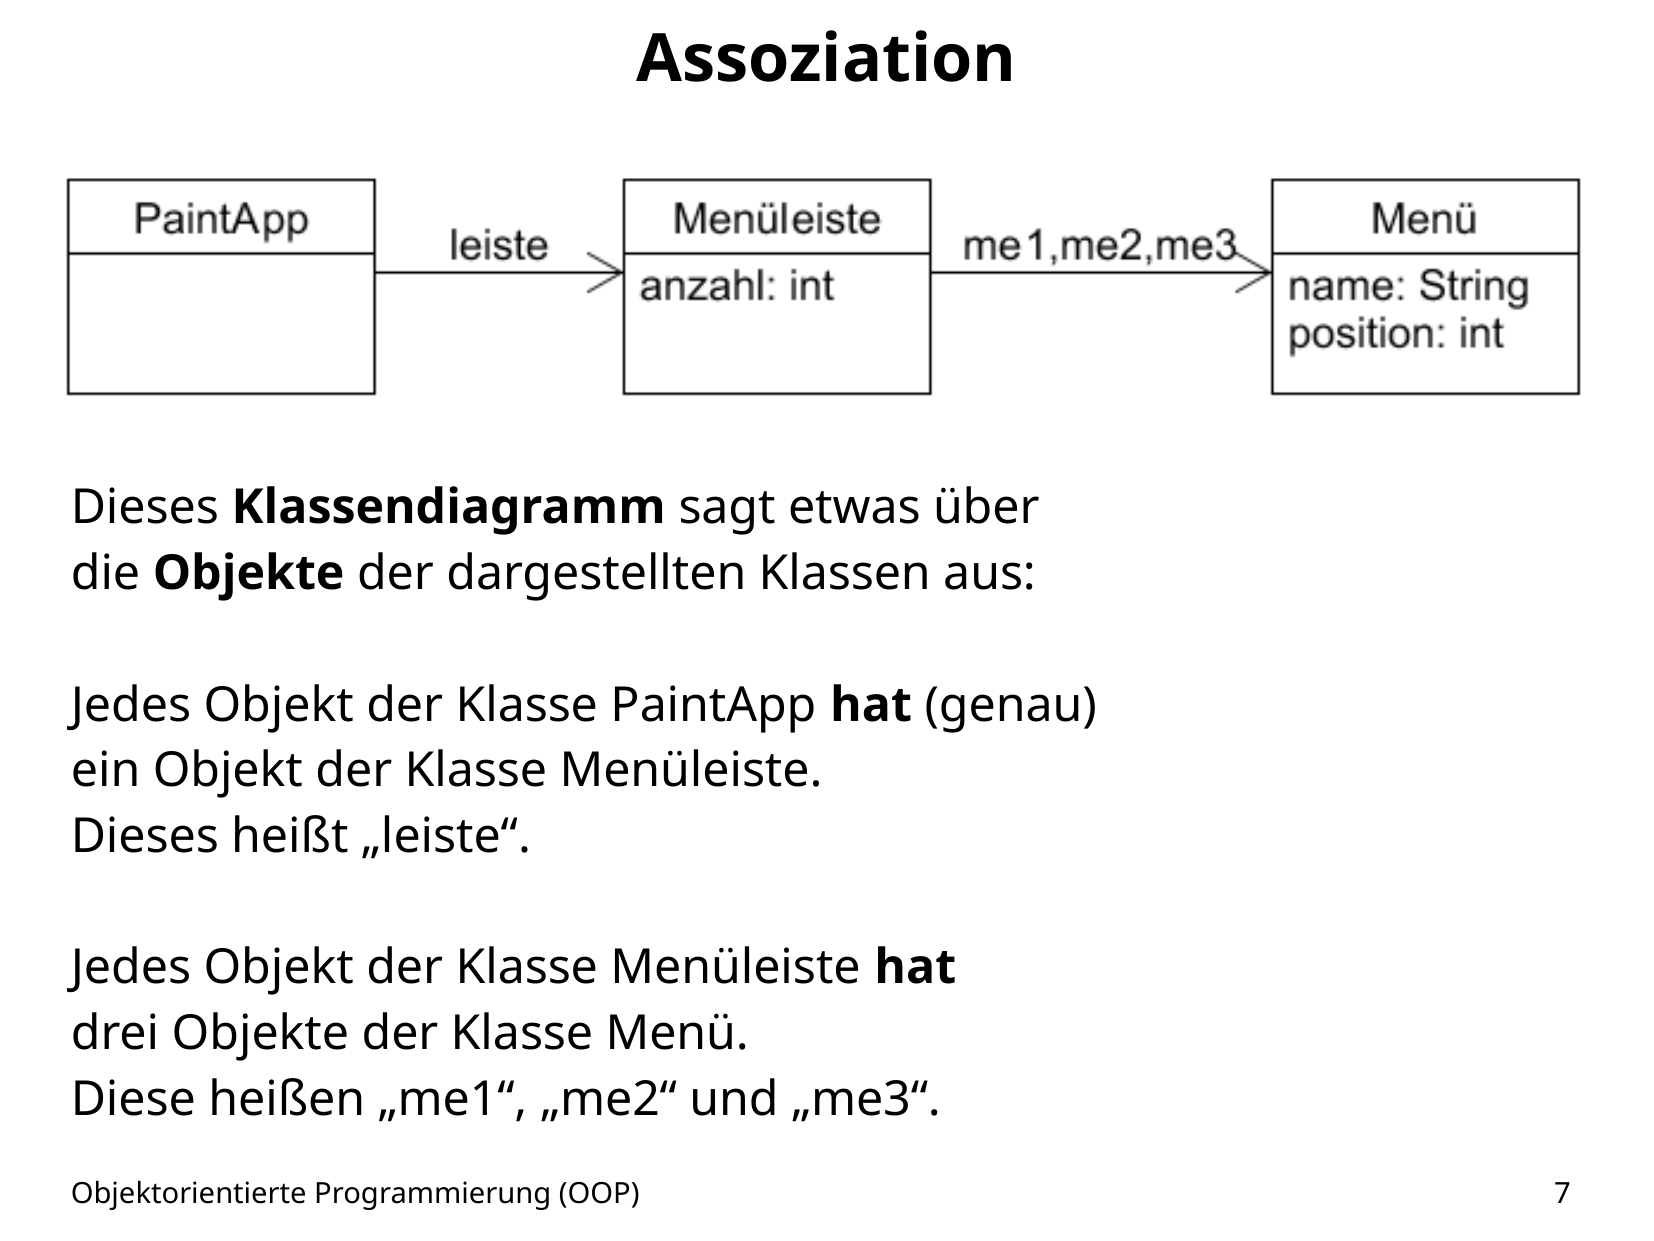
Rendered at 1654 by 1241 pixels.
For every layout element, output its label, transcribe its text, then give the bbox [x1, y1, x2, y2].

picture [63, 177, 1583, 398]
list Dieses Klassendiagramm sagt etwas über die Objekte der dargestellten Klassen aus: Jedes Objekt der Klasse PaintApp hat (genau) ein Objekt der Klasse Menüleiste. Dieses heißt „leiste“. Jedes Objekt der Klasse Menüleiste hat drei Objekte der Klasse Menü. Diese heißen „me1“, „me2“ und „me3“. [70, 472, 1477, 1134]
title Assoziation [0, 5, 1654, 107]
